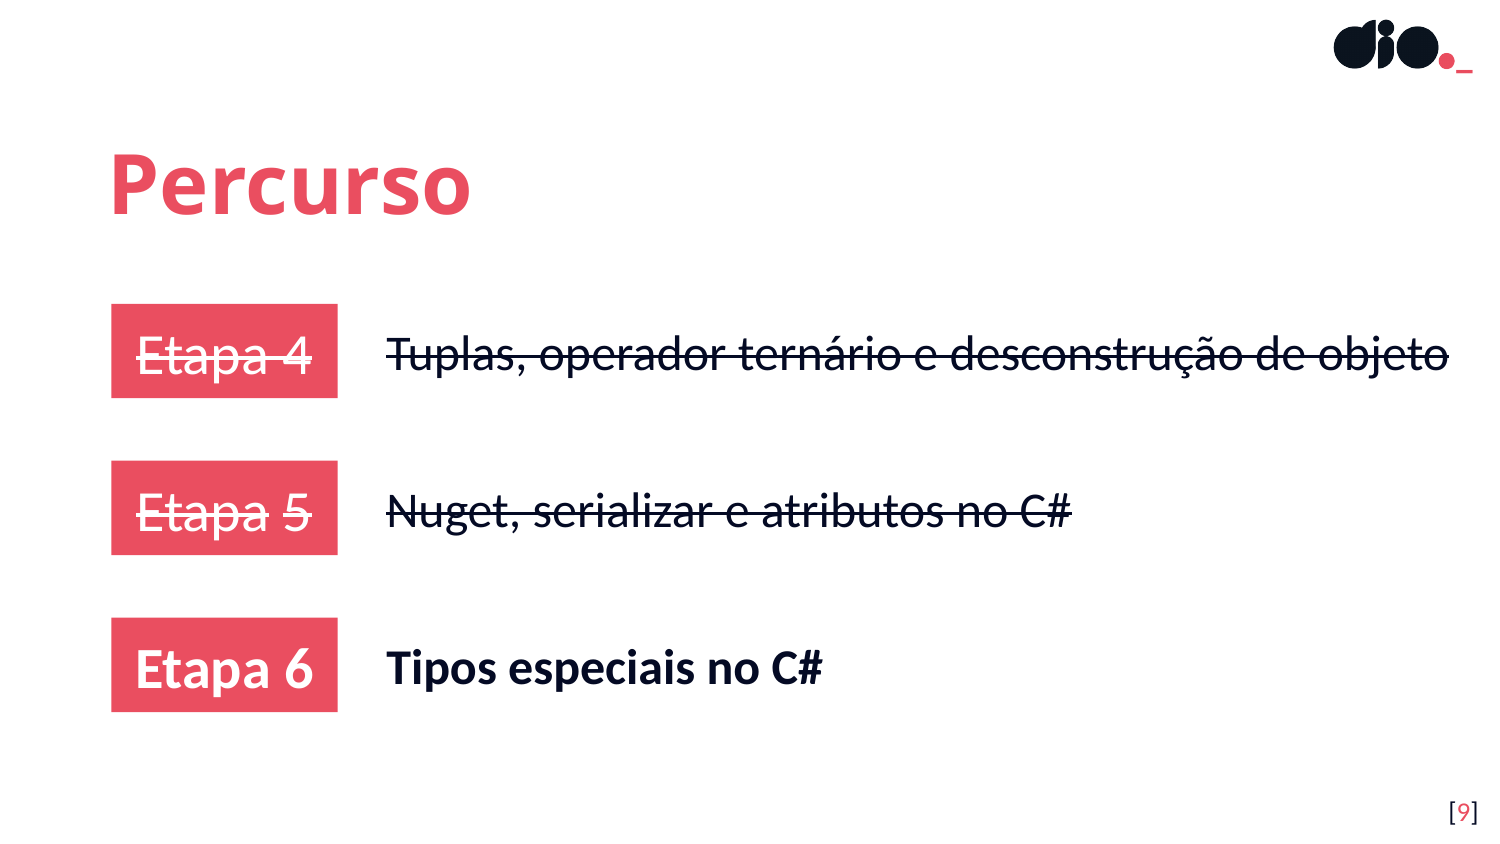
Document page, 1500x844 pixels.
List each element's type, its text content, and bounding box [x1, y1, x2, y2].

text_box Etapa 4 [111, 303, 338, 399]
text_box Nuget, serializar e atributos no C# [371, 470, 1437, 546]
text_box Tuplas, operador ternário e desconstrução de objeto [371, 313, 1500, 389]
picture [1333, 19, 1473, 74]
slide_number [<number>] [1403, 779, 1494, 844]
text_box Etapa 6 [111, 617, 338, 713]
text_box Etapa 5 [111, 460, 338, 556]
text_box Percurso [92, 104, 1309, 243]
text_box Tipos especiais no C# [371, 627, 1384, 703]
